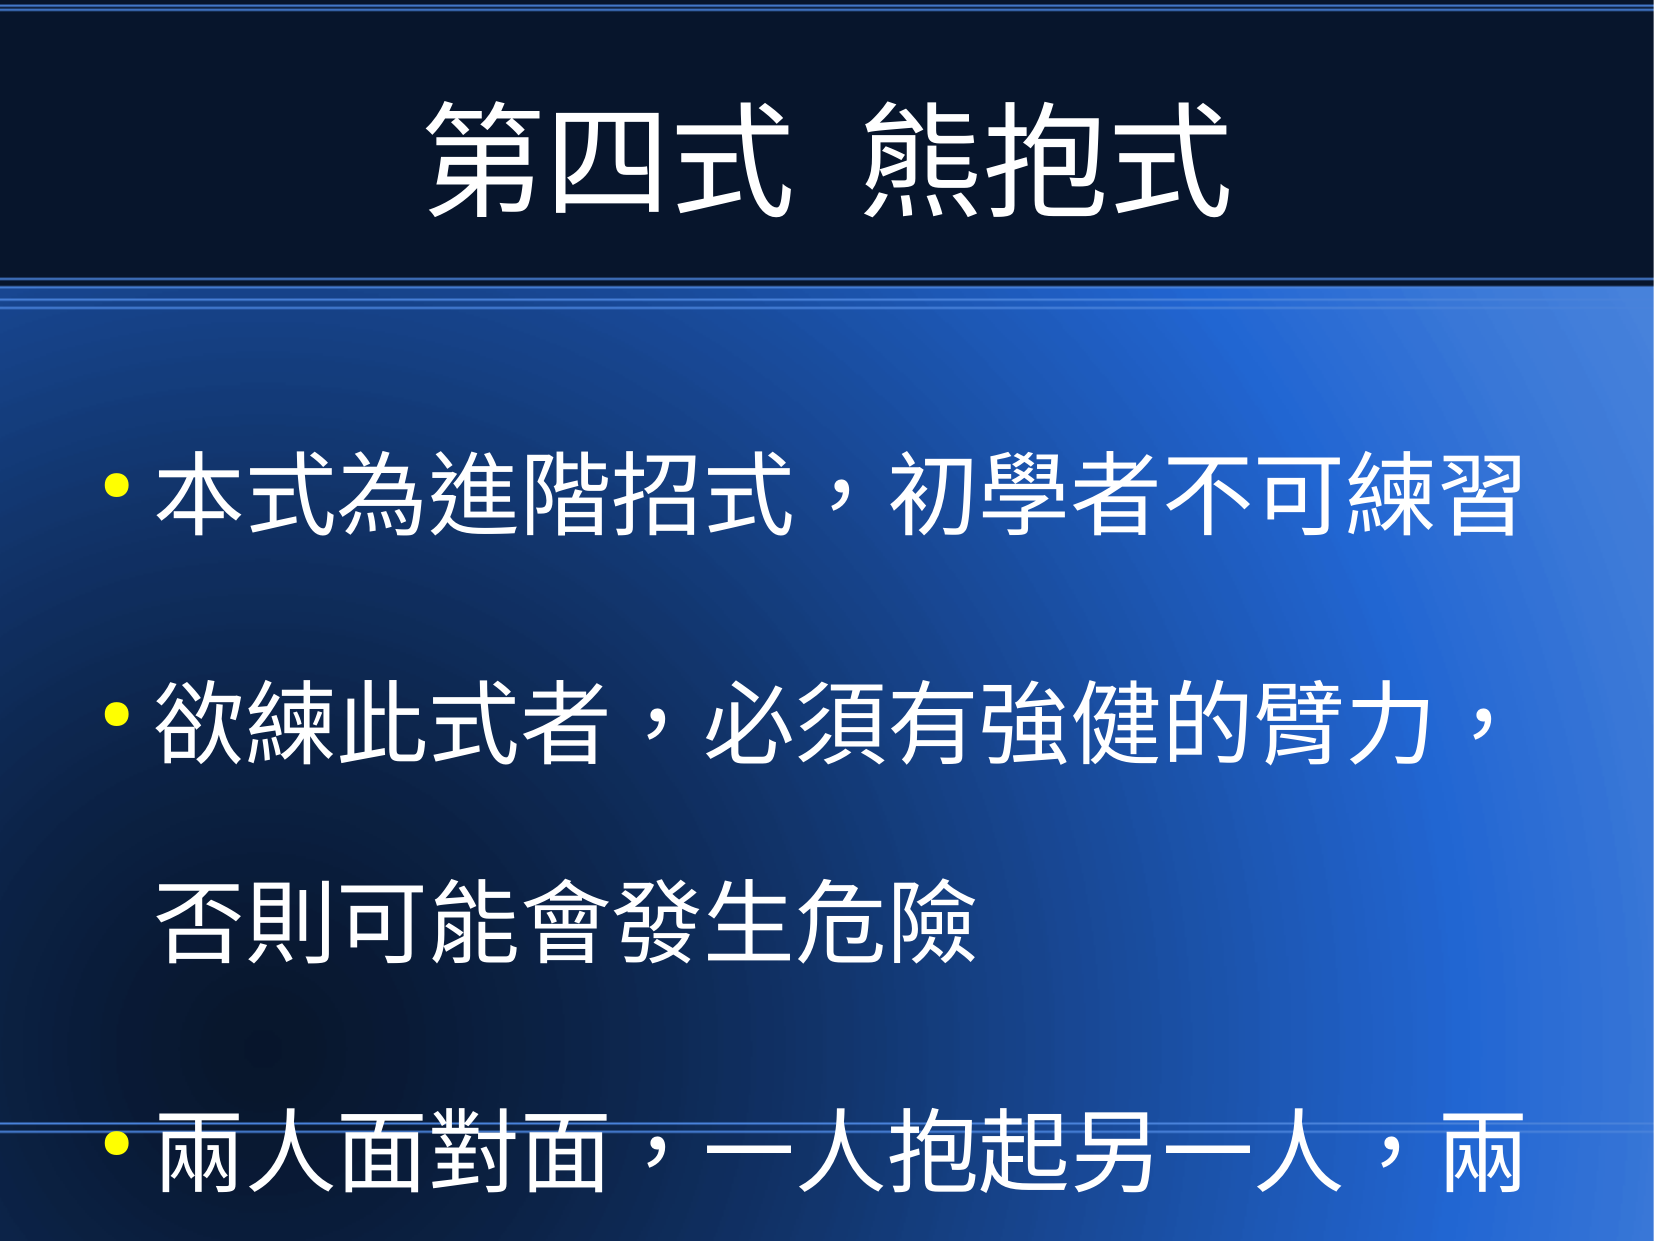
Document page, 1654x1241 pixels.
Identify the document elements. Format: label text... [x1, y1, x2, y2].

title 第四式 熊抱式 [82, 49, 1571, 257]
list 本式為進階招式，初學者不可練習 欲練此式者，必須有強健的臂力，否則可能會發生危險 兩人面對面，一人抱起另一人，兩人快速地扭動腰部與臀部 [82, 355, 1571, 1241]
picture [0, 0, 1654, 1241]
